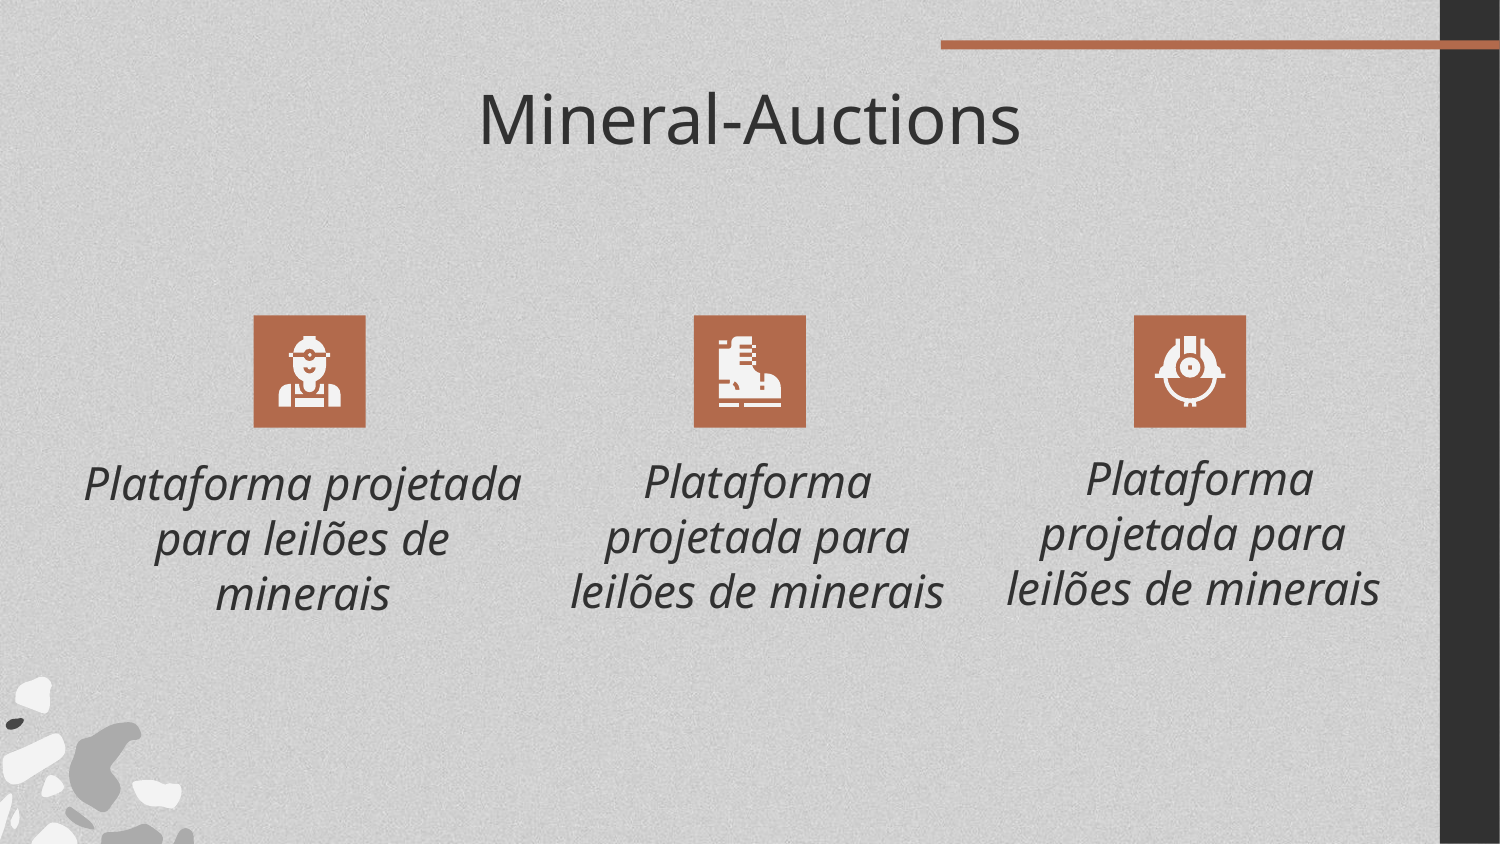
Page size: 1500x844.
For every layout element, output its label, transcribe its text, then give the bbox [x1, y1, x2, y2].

subtitle Plataforma projetada para leilões de minerais [543, 437, 972, 533]
text_box [693, 315, 806, 428]
text_box [1134, 315, 1247, 428]
title Mineral-Auctions [118, 76, 1382, 150]
subtitle Plataforma projetada para leilões de minerais [71, 440, 535, 528]
text_box [253, 315, 366, 428]
picture [0, 0, 1439, 844]
subtitle Plataforma projetada para leilões de minerais [976, 434, 1411, 528]
